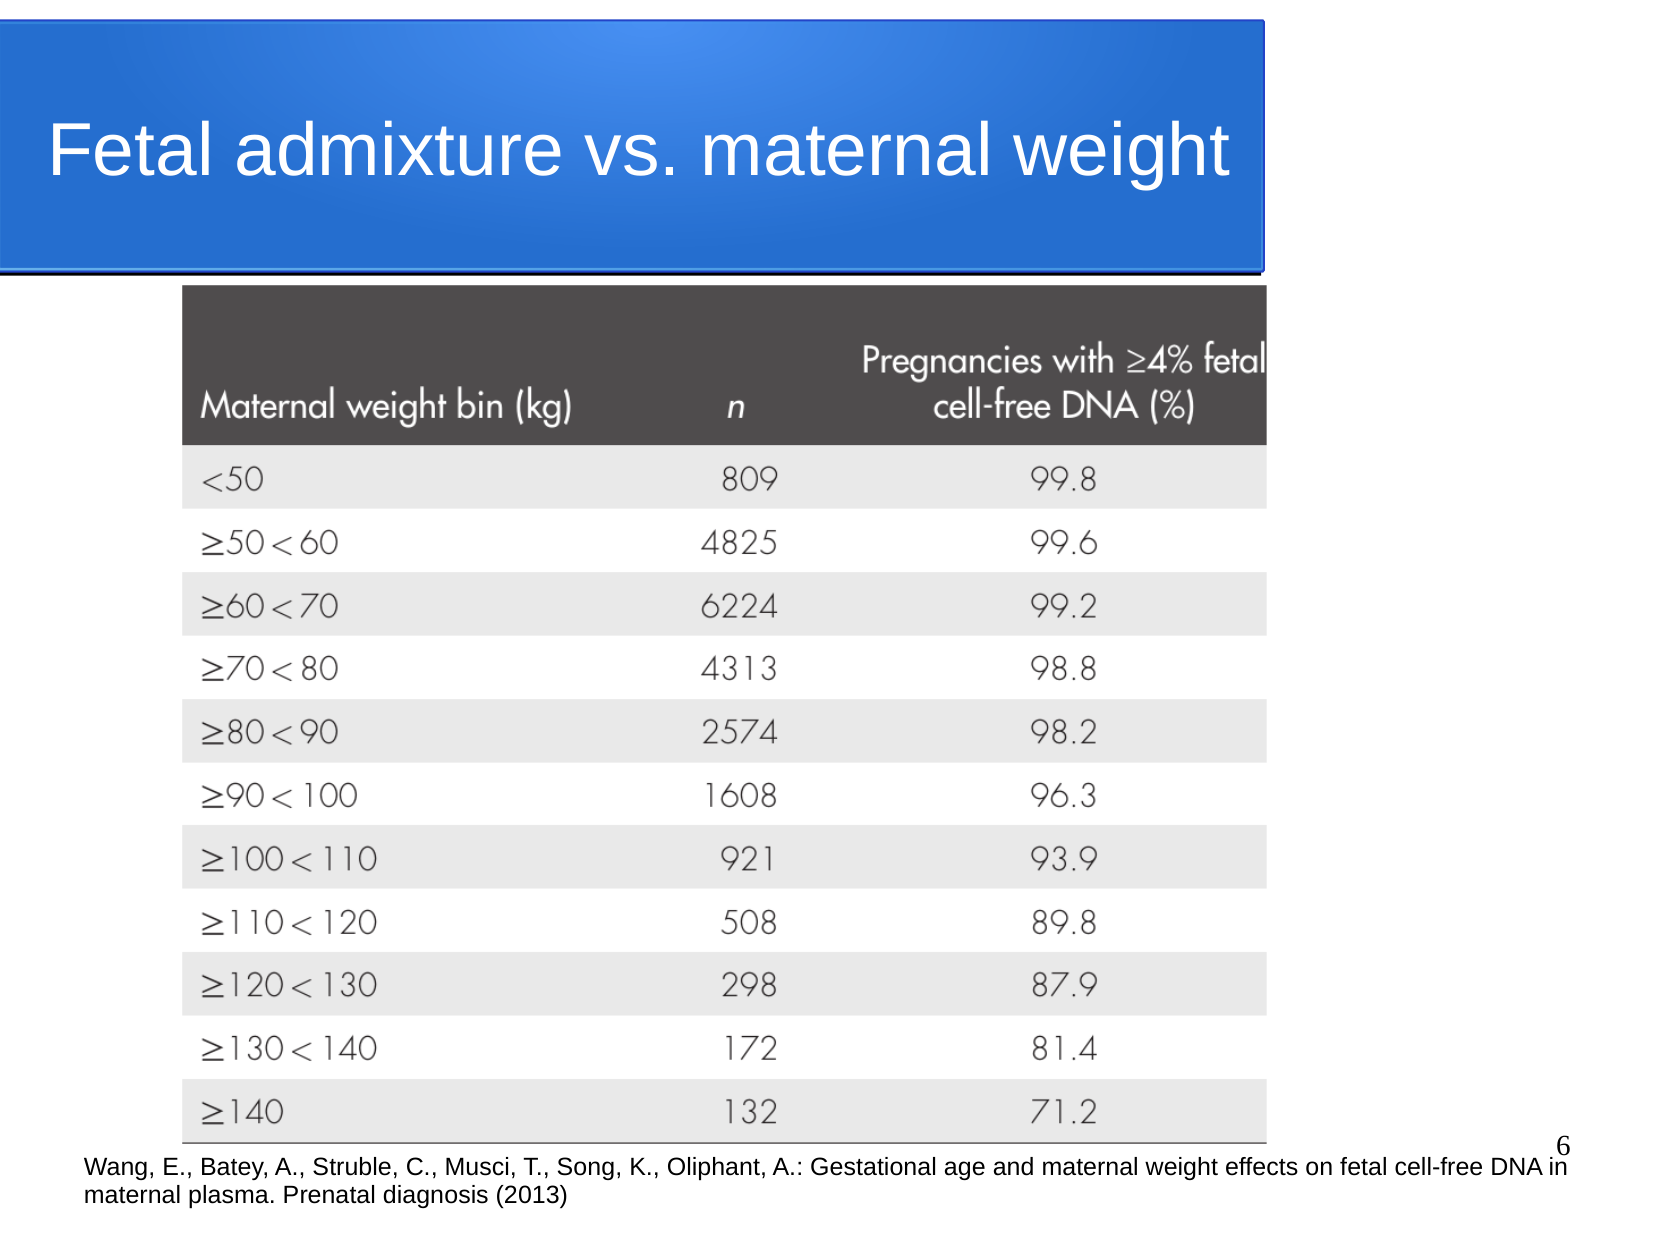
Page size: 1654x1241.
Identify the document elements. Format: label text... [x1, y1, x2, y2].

title Fetal admixture vs. maternal weight [47, 47, 1359, 252]
text_box Wang, E., Batey, A., Struble, C., Musci, T., Song, K., Oliphant, A.: Gestational age and maternal weight effects on fetal cell-free DNA in maternal plasma. Prenatal diagnosis (2013) [69, 1145, 1654, 1235]
picture [180, 283, 1269, 1146]
